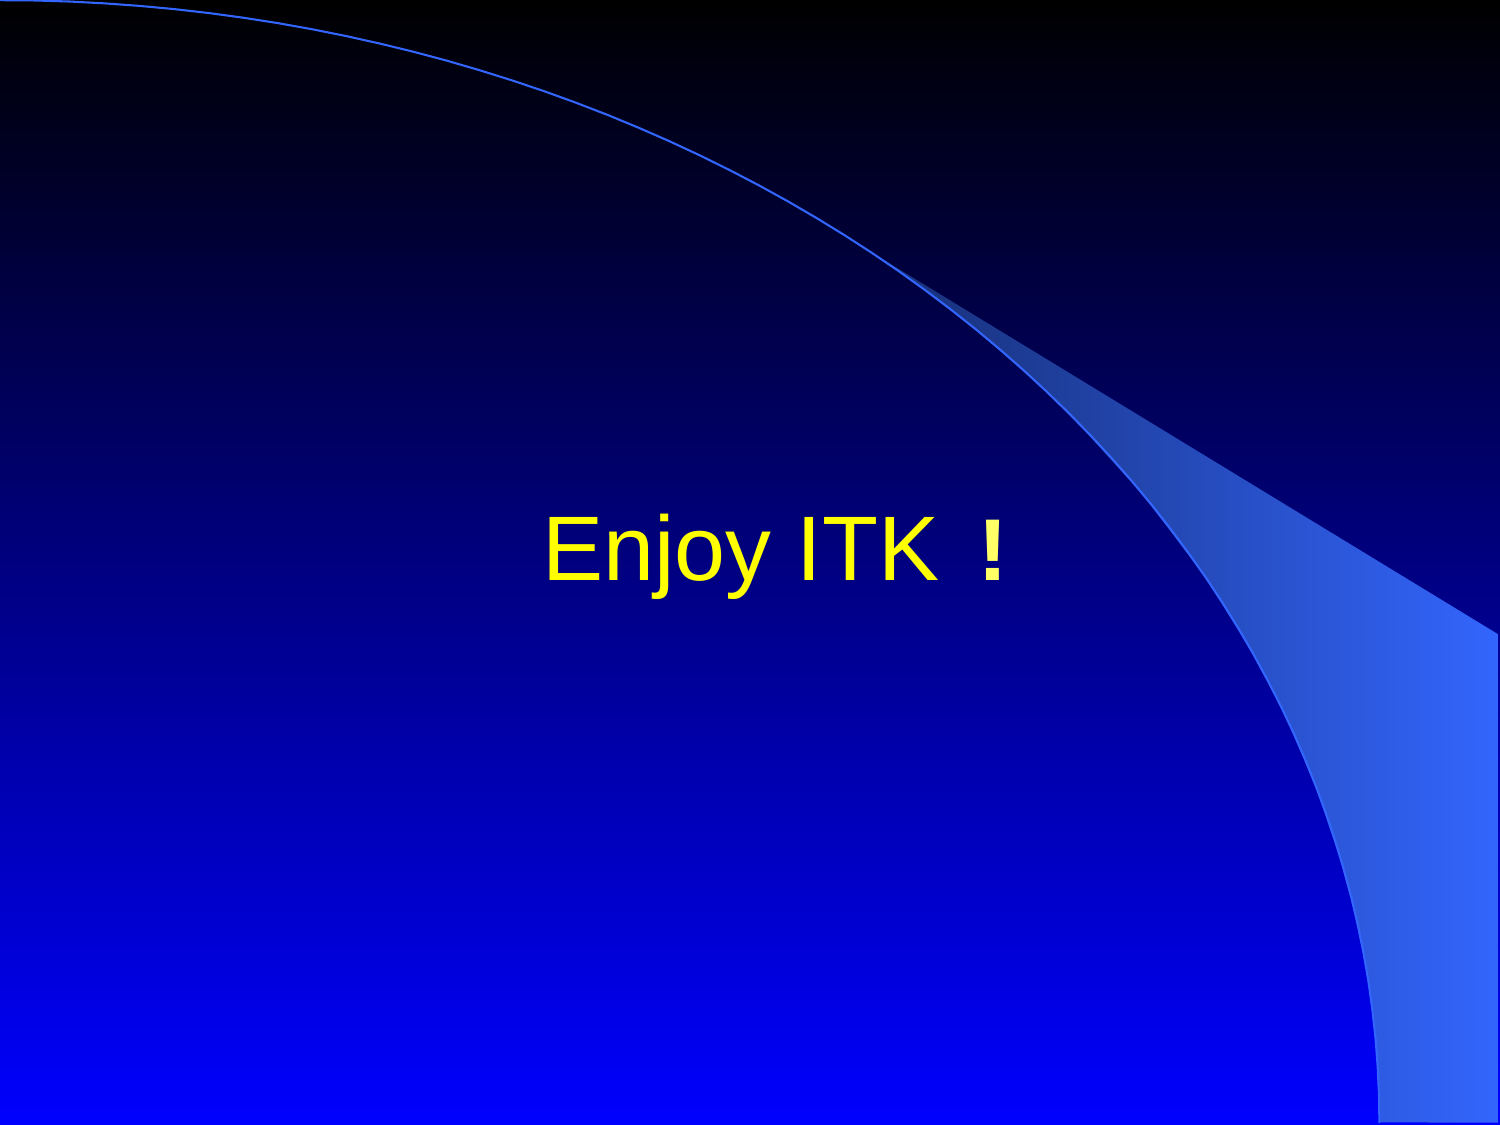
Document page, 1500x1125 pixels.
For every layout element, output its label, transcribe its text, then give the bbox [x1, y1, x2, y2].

title Enjoy ITK ! [137, 249, 1426, 851]
